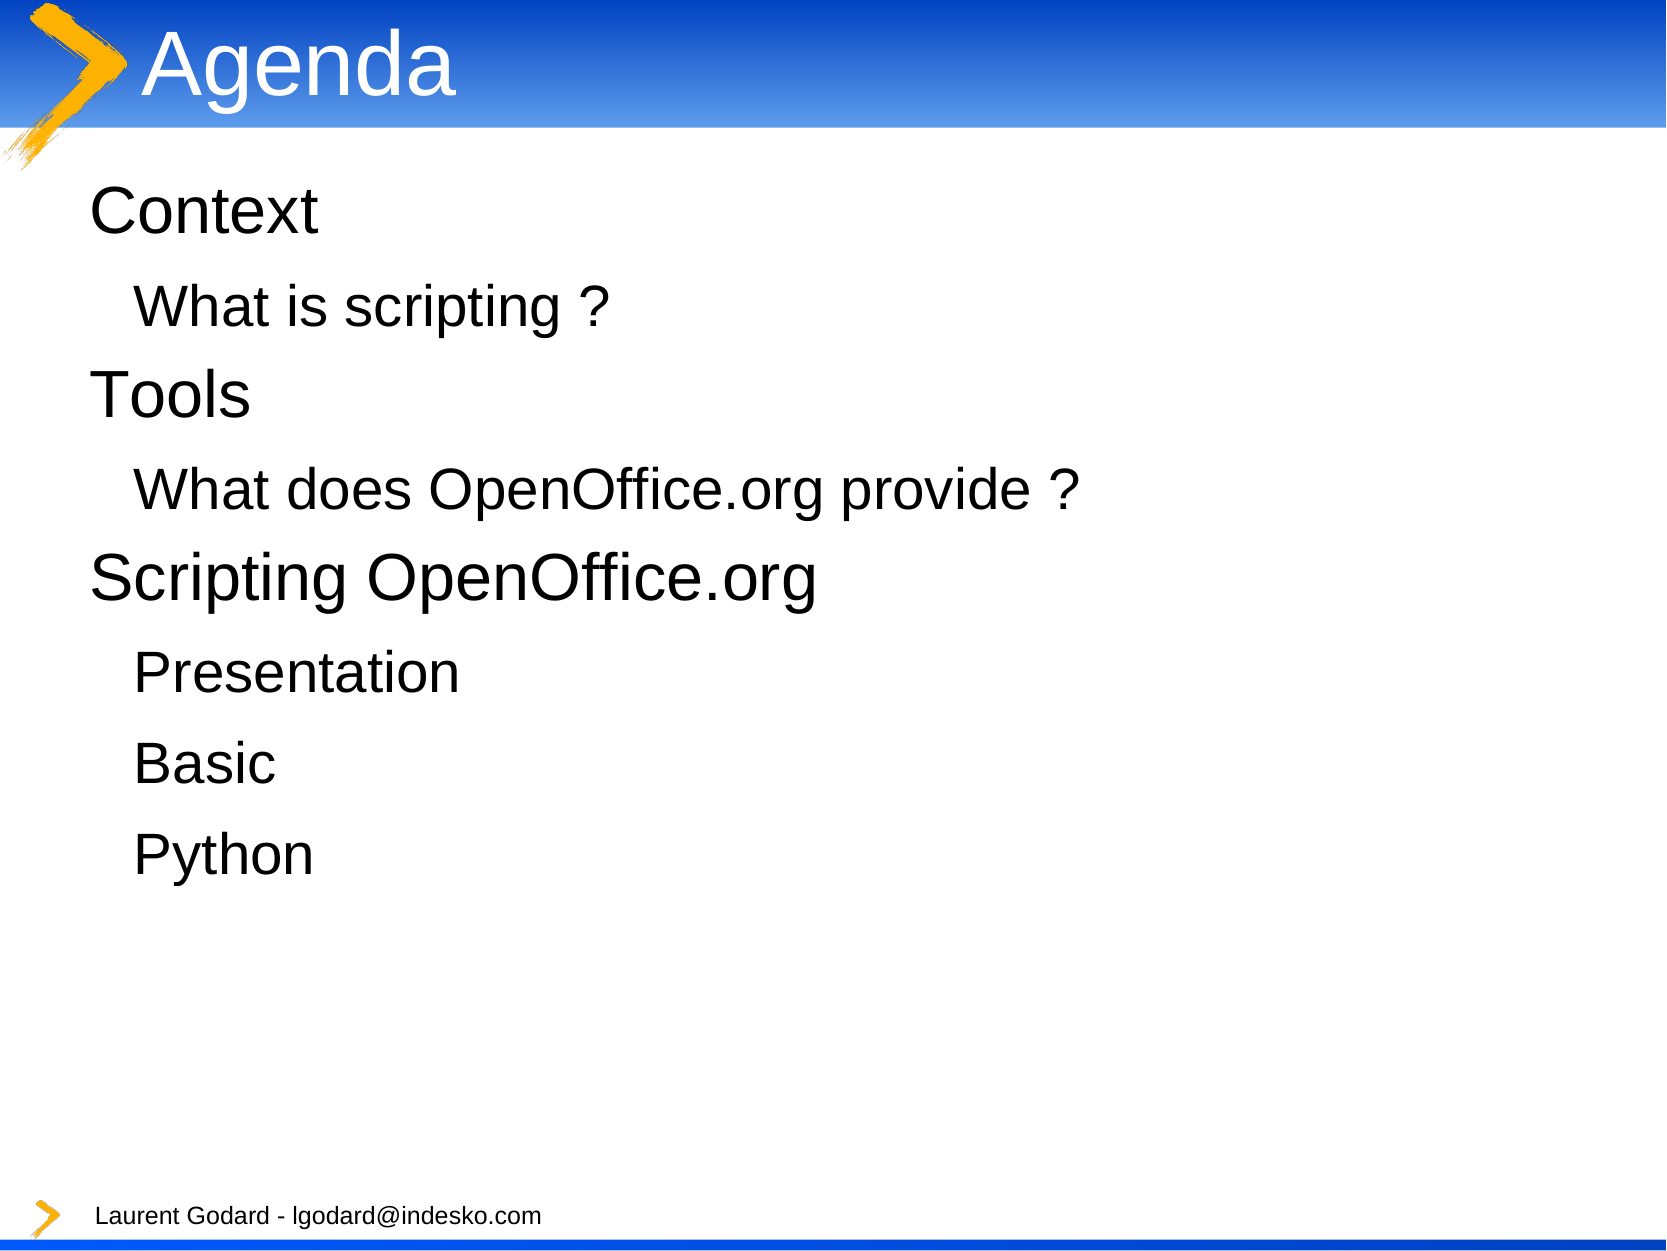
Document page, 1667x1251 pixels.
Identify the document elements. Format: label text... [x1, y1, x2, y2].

list Context What is scripting ? Tools What does OpenOffice.org provide ? Scripting OpenOffice.org Presentation Basic Python [36, 178, 1631, 1200]
title Agenda [137, 0, 1586, 128]
picture [29, 1200, 60, 1241]
picture [2, 2, 128, 172]
